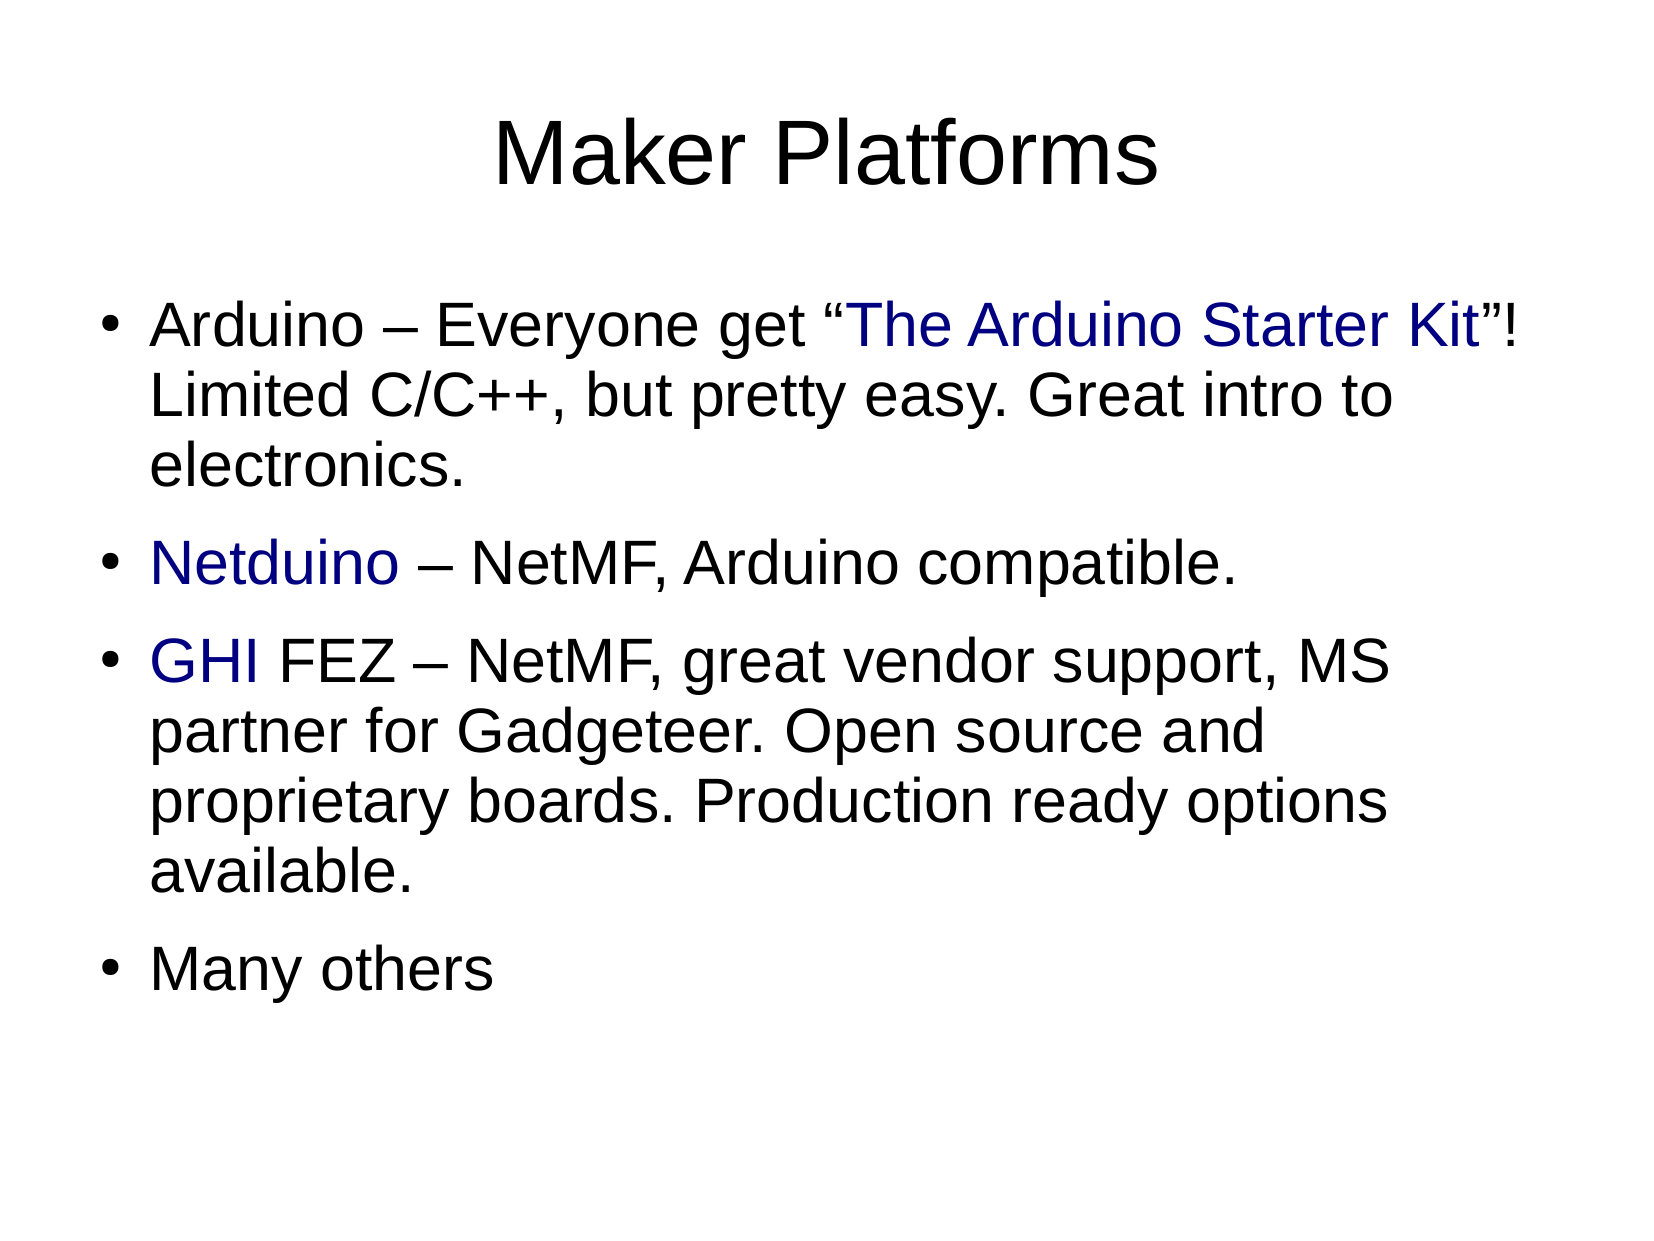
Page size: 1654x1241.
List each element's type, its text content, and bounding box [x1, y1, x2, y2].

list Arduino – Everyone get “The Arduino Starter Kit”! Limited C/C++, but pretty easy. Great intro to electronics. Netduino – NetMF, Arduino compatible. GHI FEZ – NetMF, great vendor support, MS partner for Gadgeteer. Open source and proprietary boards. Production ready options available. Many others [82, 290, 1571, 1010]
title Maker Platforms [82, 49, 1571, 257]
